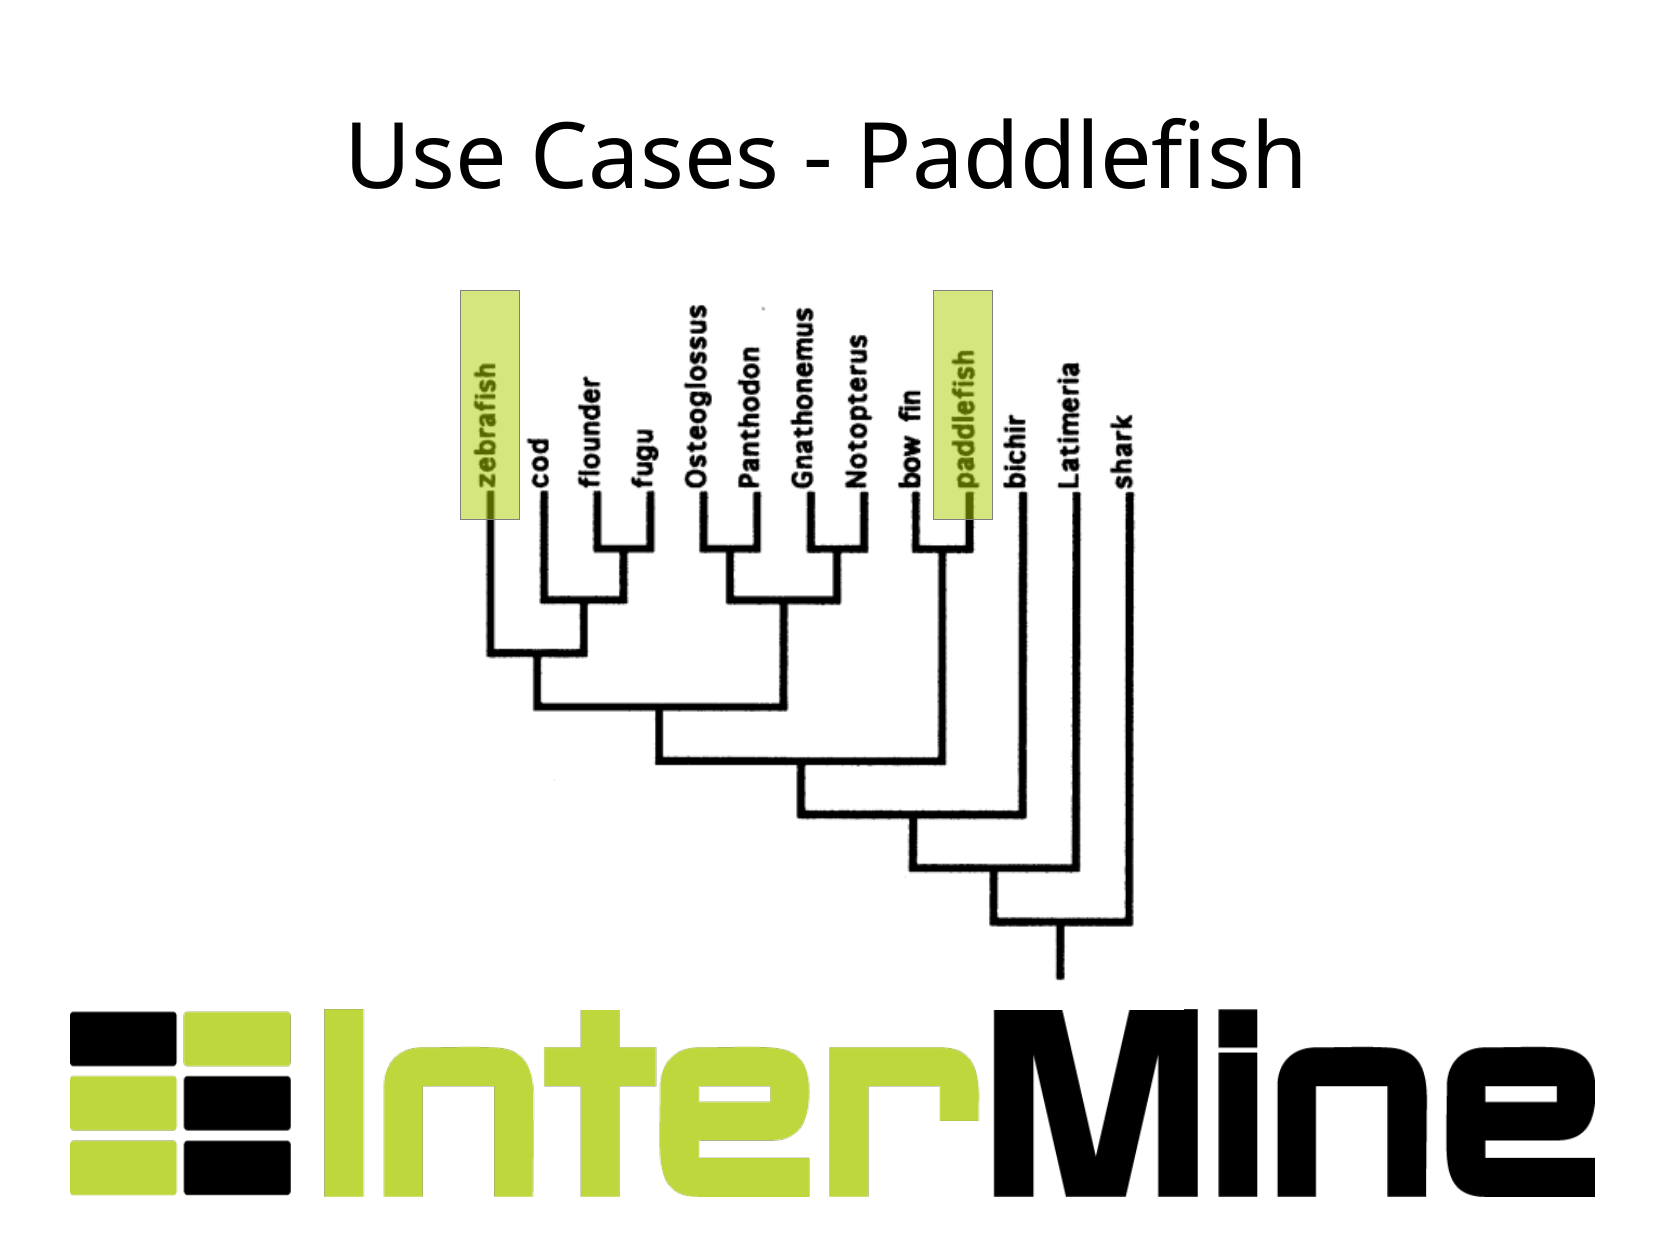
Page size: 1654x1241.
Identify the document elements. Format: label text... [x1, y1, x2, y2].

title Use Cases - Paddlefish [82, 49, 1571, 257]
text_box [460, 290, 520, 520]
picture [70, 290, 1595, 1197]
text_box [933, 290, 993, 520]
